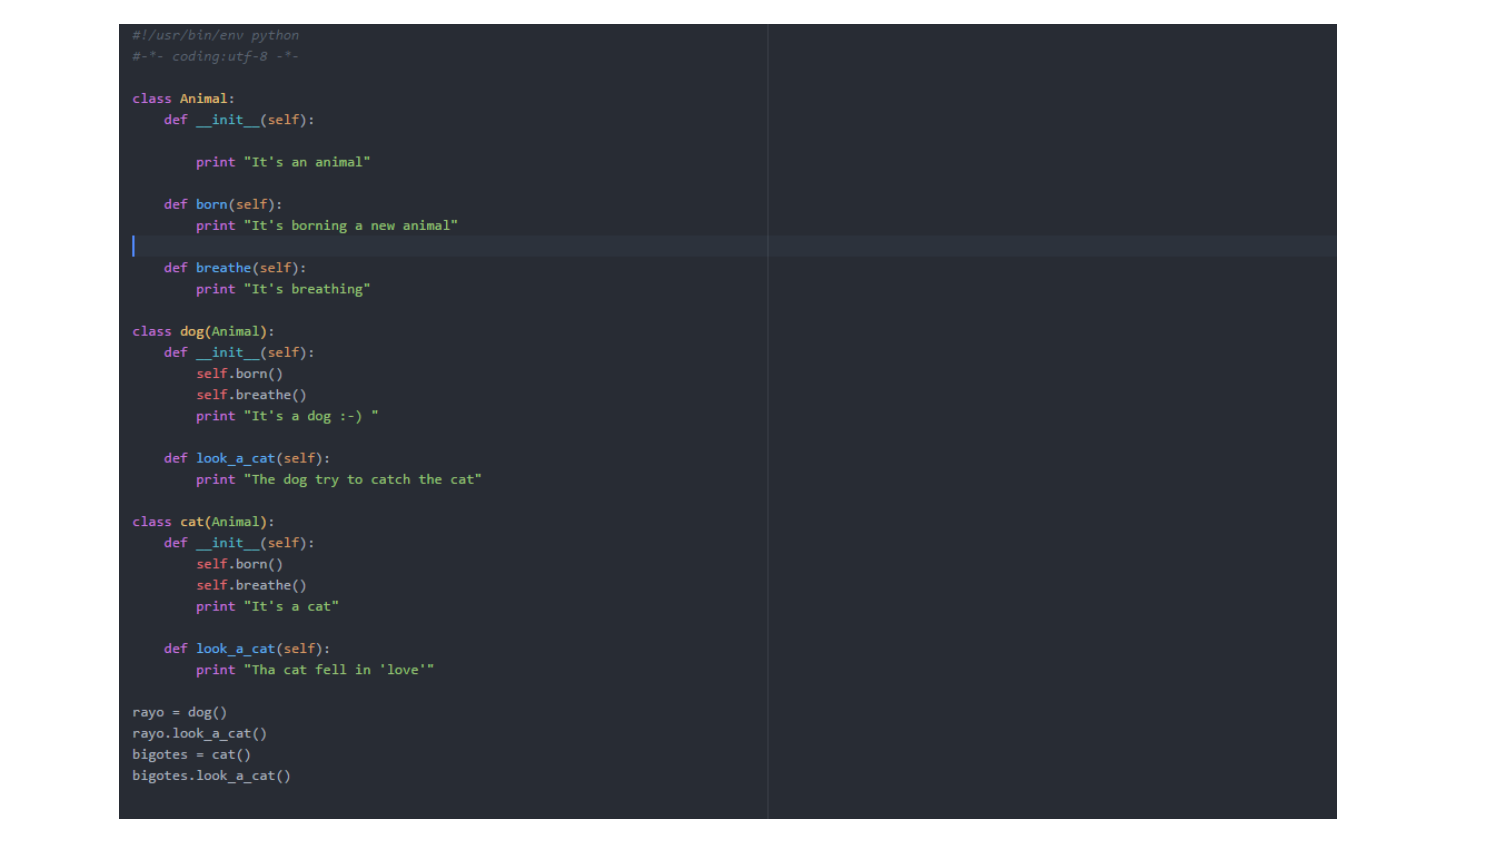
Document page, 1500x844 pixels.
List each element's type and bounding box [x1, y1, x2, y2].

picture [119, 24, 1337, 819]
